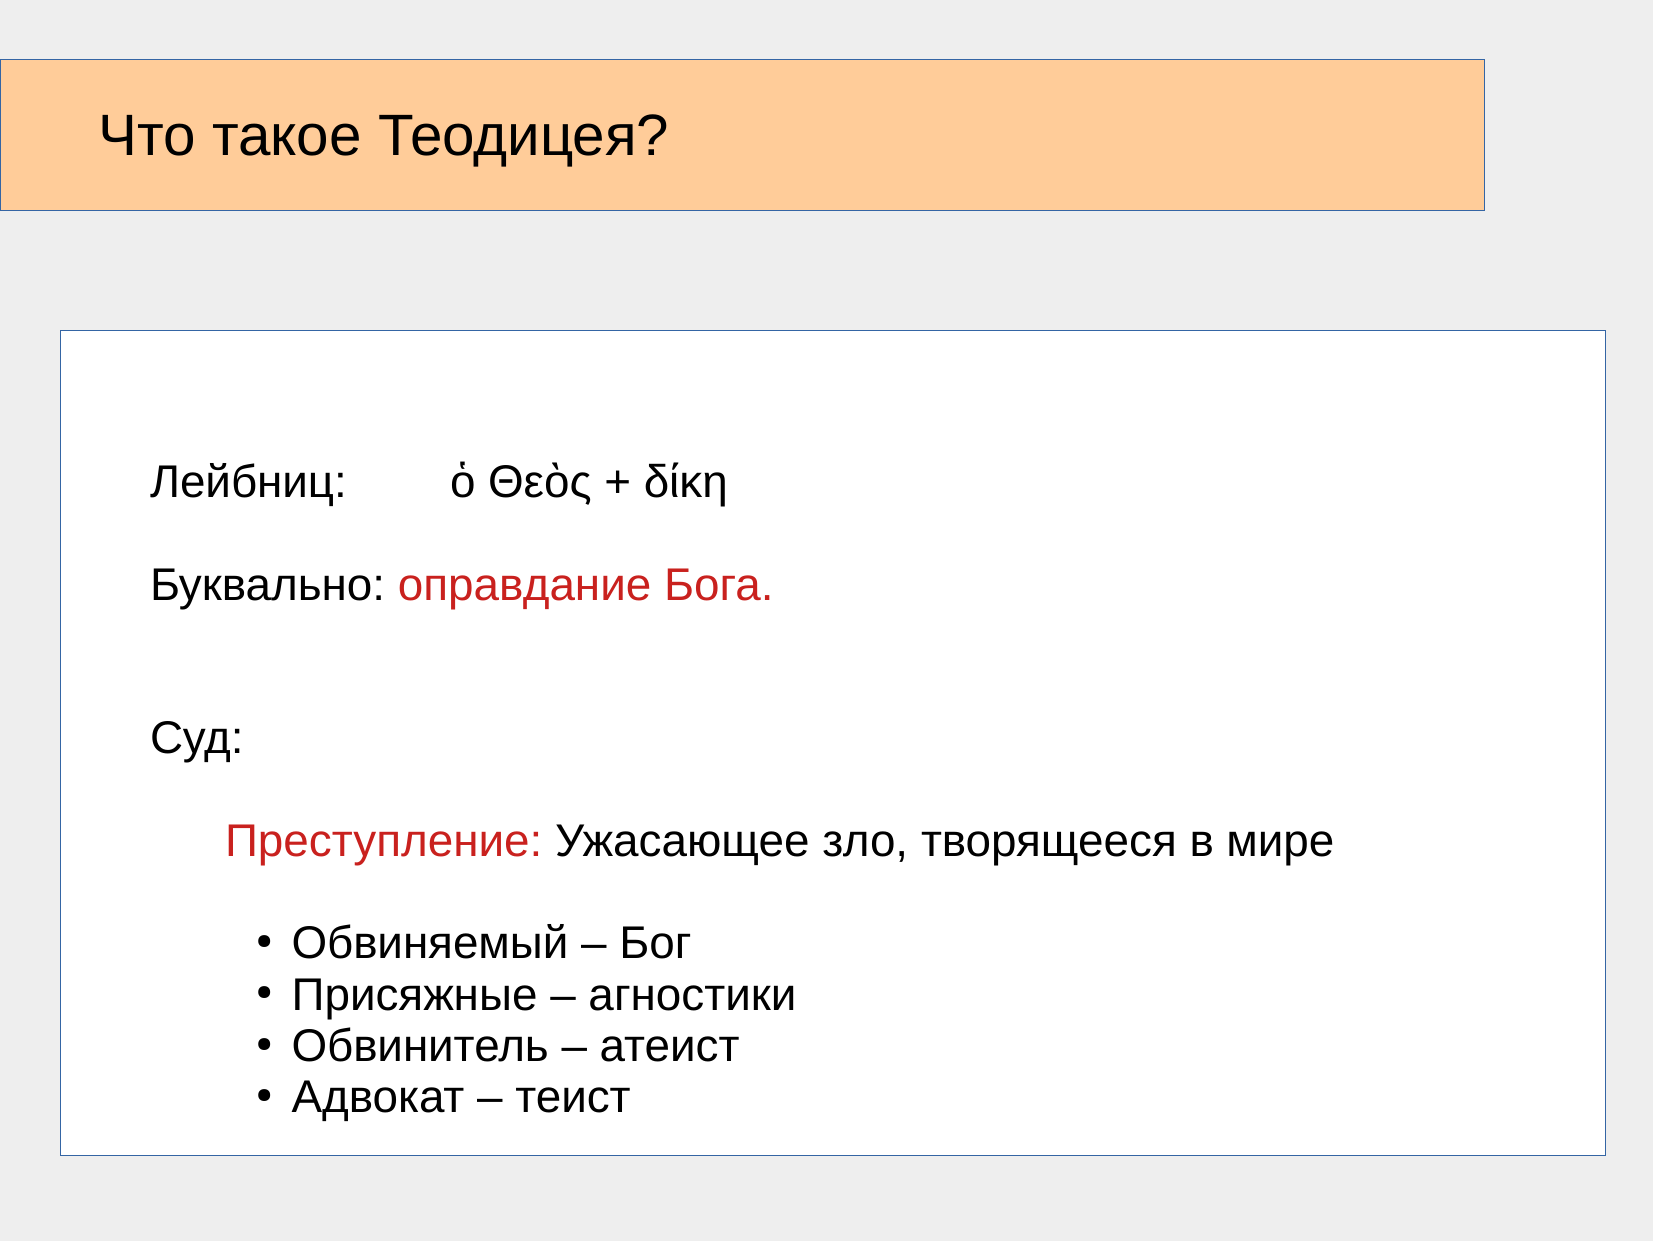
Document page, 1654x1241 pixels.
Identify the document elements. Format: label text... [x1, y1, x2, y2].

text_box Что такое Теодицея? [0, 59, 1485, 211]
text_box [60, 330, 1606, 1156]
text_box Лейбниц: ὁ Θεὸς + δίκη Буквально: оправдание Бога. Суд: Преступление: Ужасающее зло, творящееся в мире Обвиняемый – Бог Присяжные – агностики Обвинитель – атеист Адвокат – теист [150, 404, 1531, 1115]
